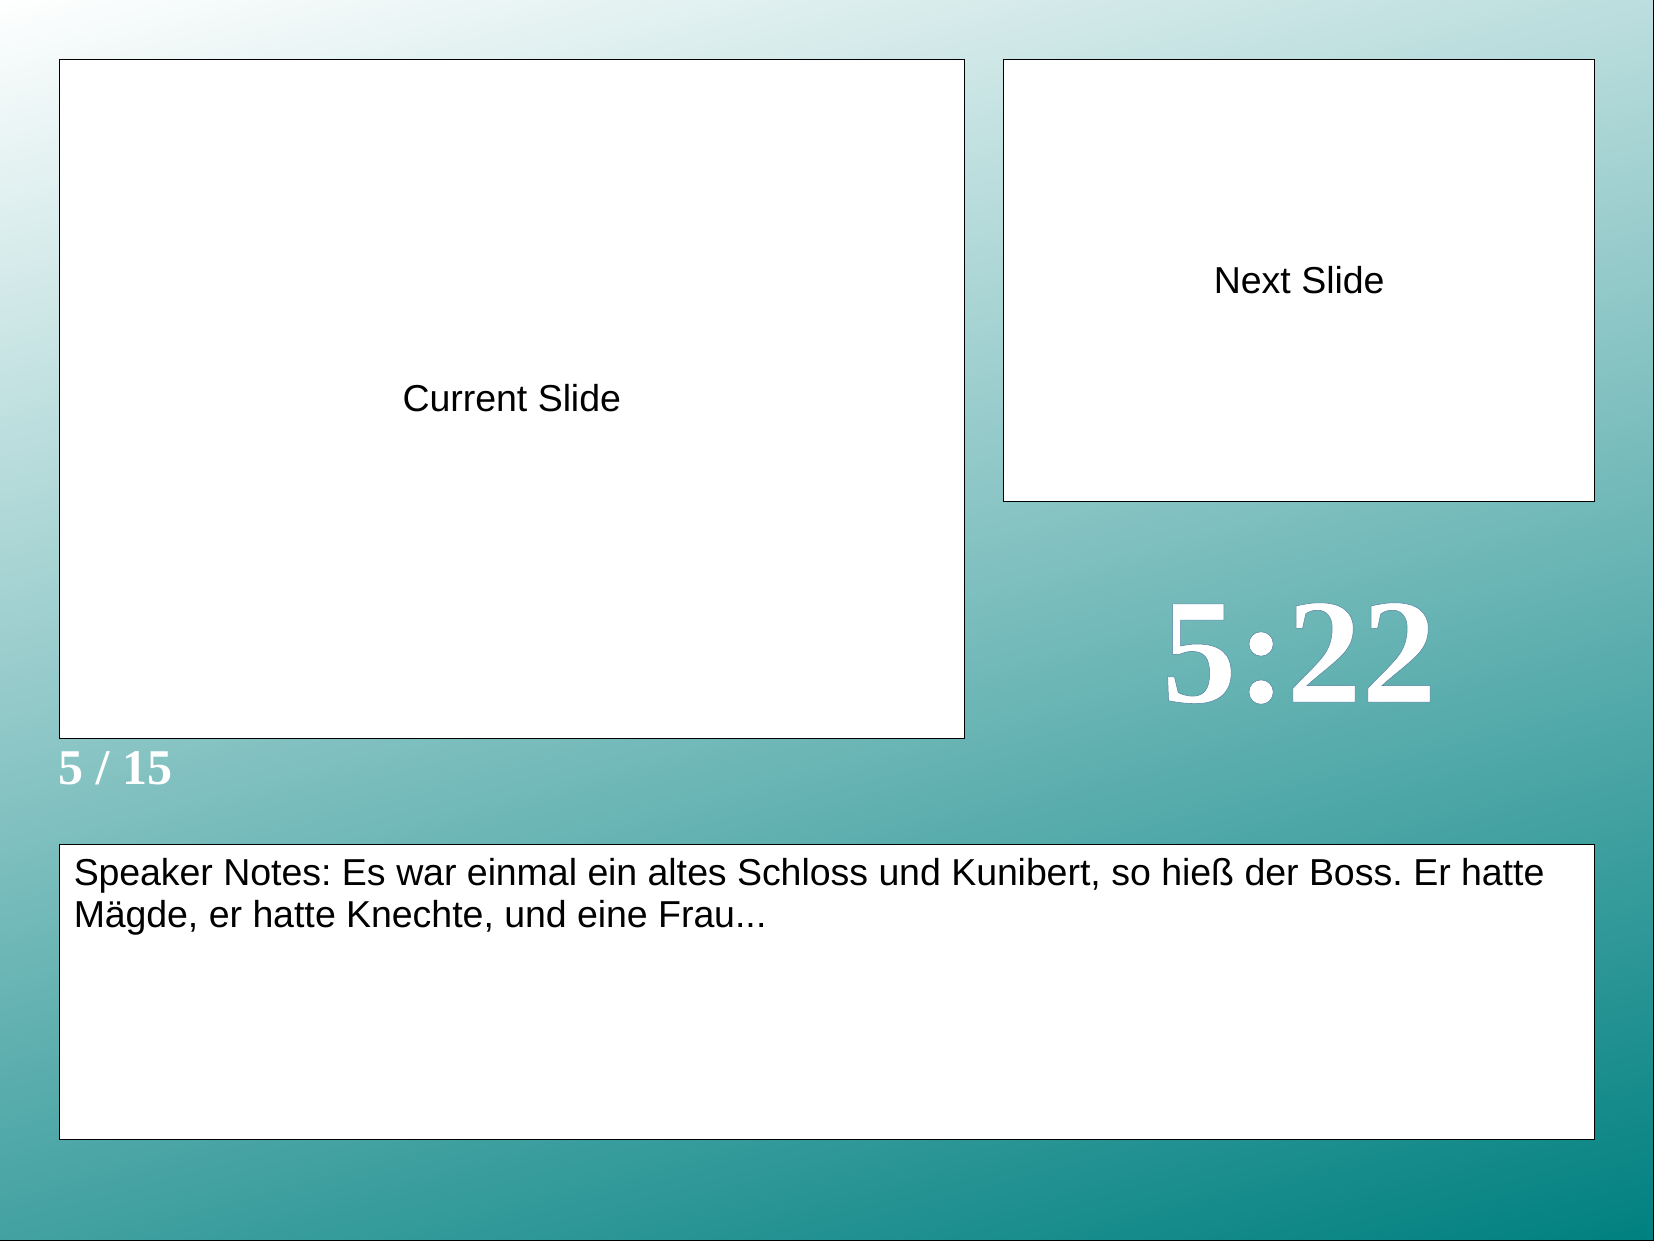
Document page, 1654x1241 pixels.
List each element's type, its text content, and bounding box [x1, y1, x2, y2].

text_box Next Slide [1003, 59, 1595, 502]
text_box [0, 0, 1654, 1241]
text_box Speaker Notes: Es war einmal ein altes Schloss und Kunibert, so hieß der Boss. Er hatte Mägde, er hatte Knechte, und eine Frau... [59, 844, 1595, 1140]
text_box Current Slide [59, 59, 965, 739]
text_box 5:22 [1092, 561, 1506, 768]
text_box 5 / 15 [41, 732, 189, 821]
